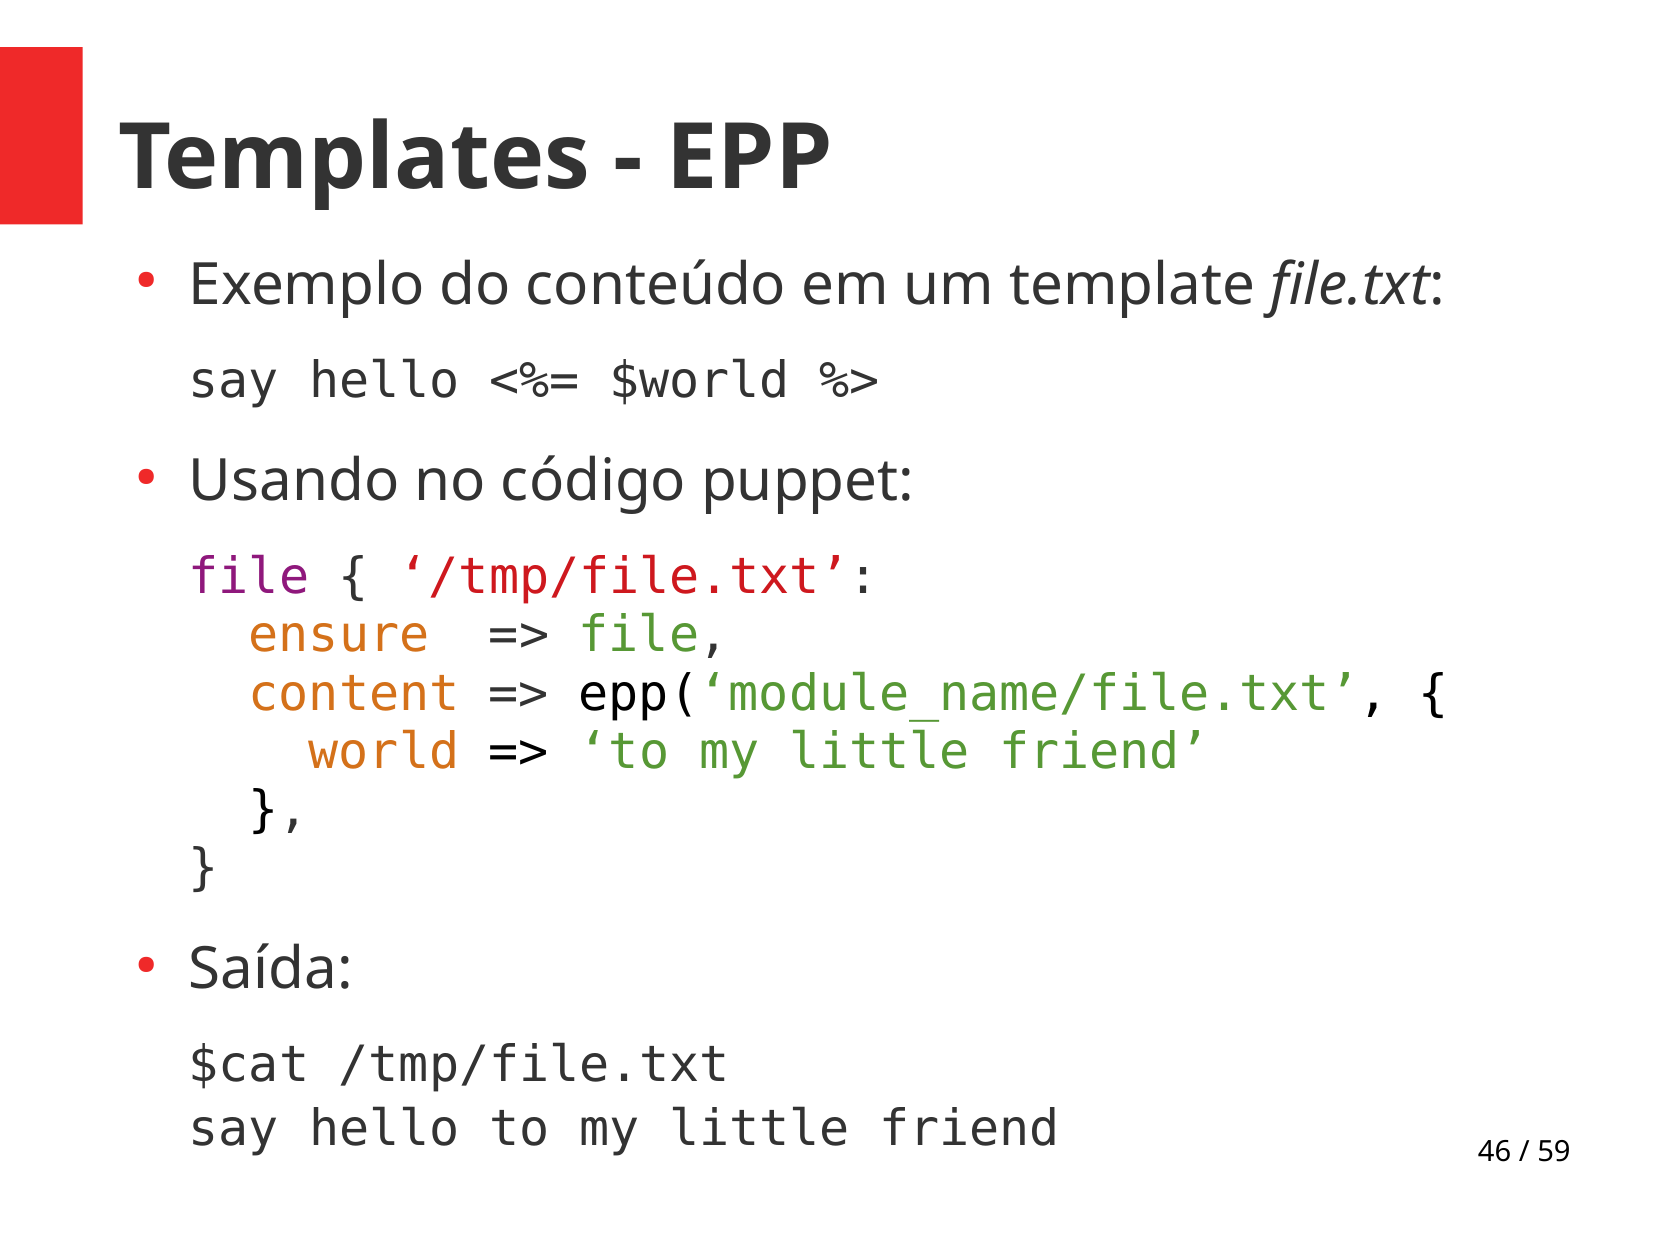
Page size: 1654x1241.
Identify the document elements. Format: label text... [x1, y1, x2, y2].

list Exemplo do conteúdo em um template file.txt: say hello <%= $world %> Usando no código puppet: file { ‘/tmp/file.txt’: ensure => file, content => epp(‘module_name/file.txt’, { world => ‘to my little friend’ }, } Saída: $cat /tmp/file.txt say hello to my little friend [118, 242, 1571, 1140]
title Templates - EPP [118, 49, 1571, 242]
